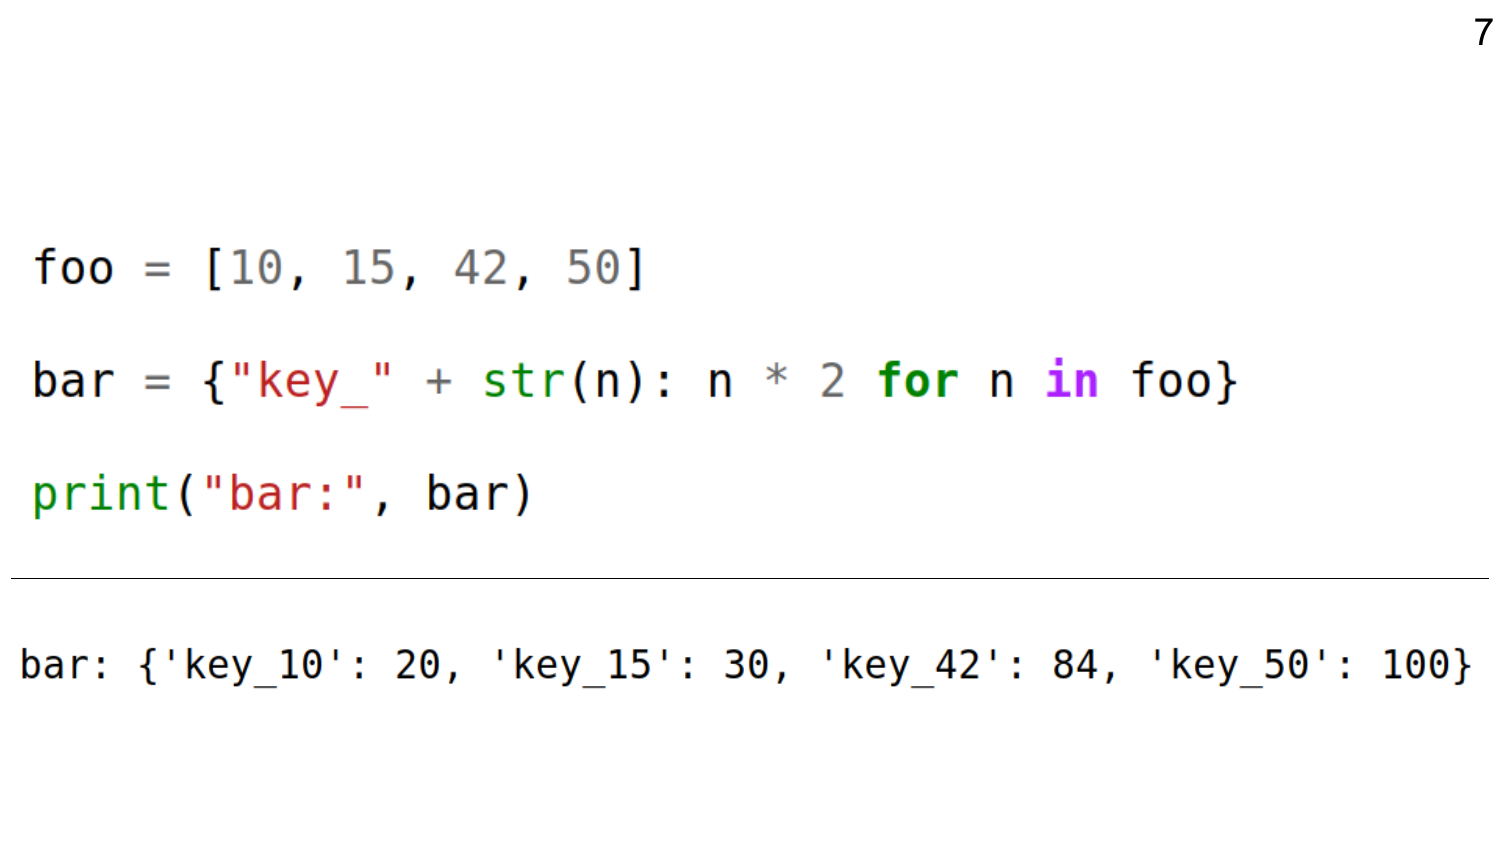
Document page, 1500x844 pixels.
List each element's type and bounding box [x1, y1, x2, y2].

picture [11, 631, 1477, 697]
picture [20, 234, 1252, 532]
